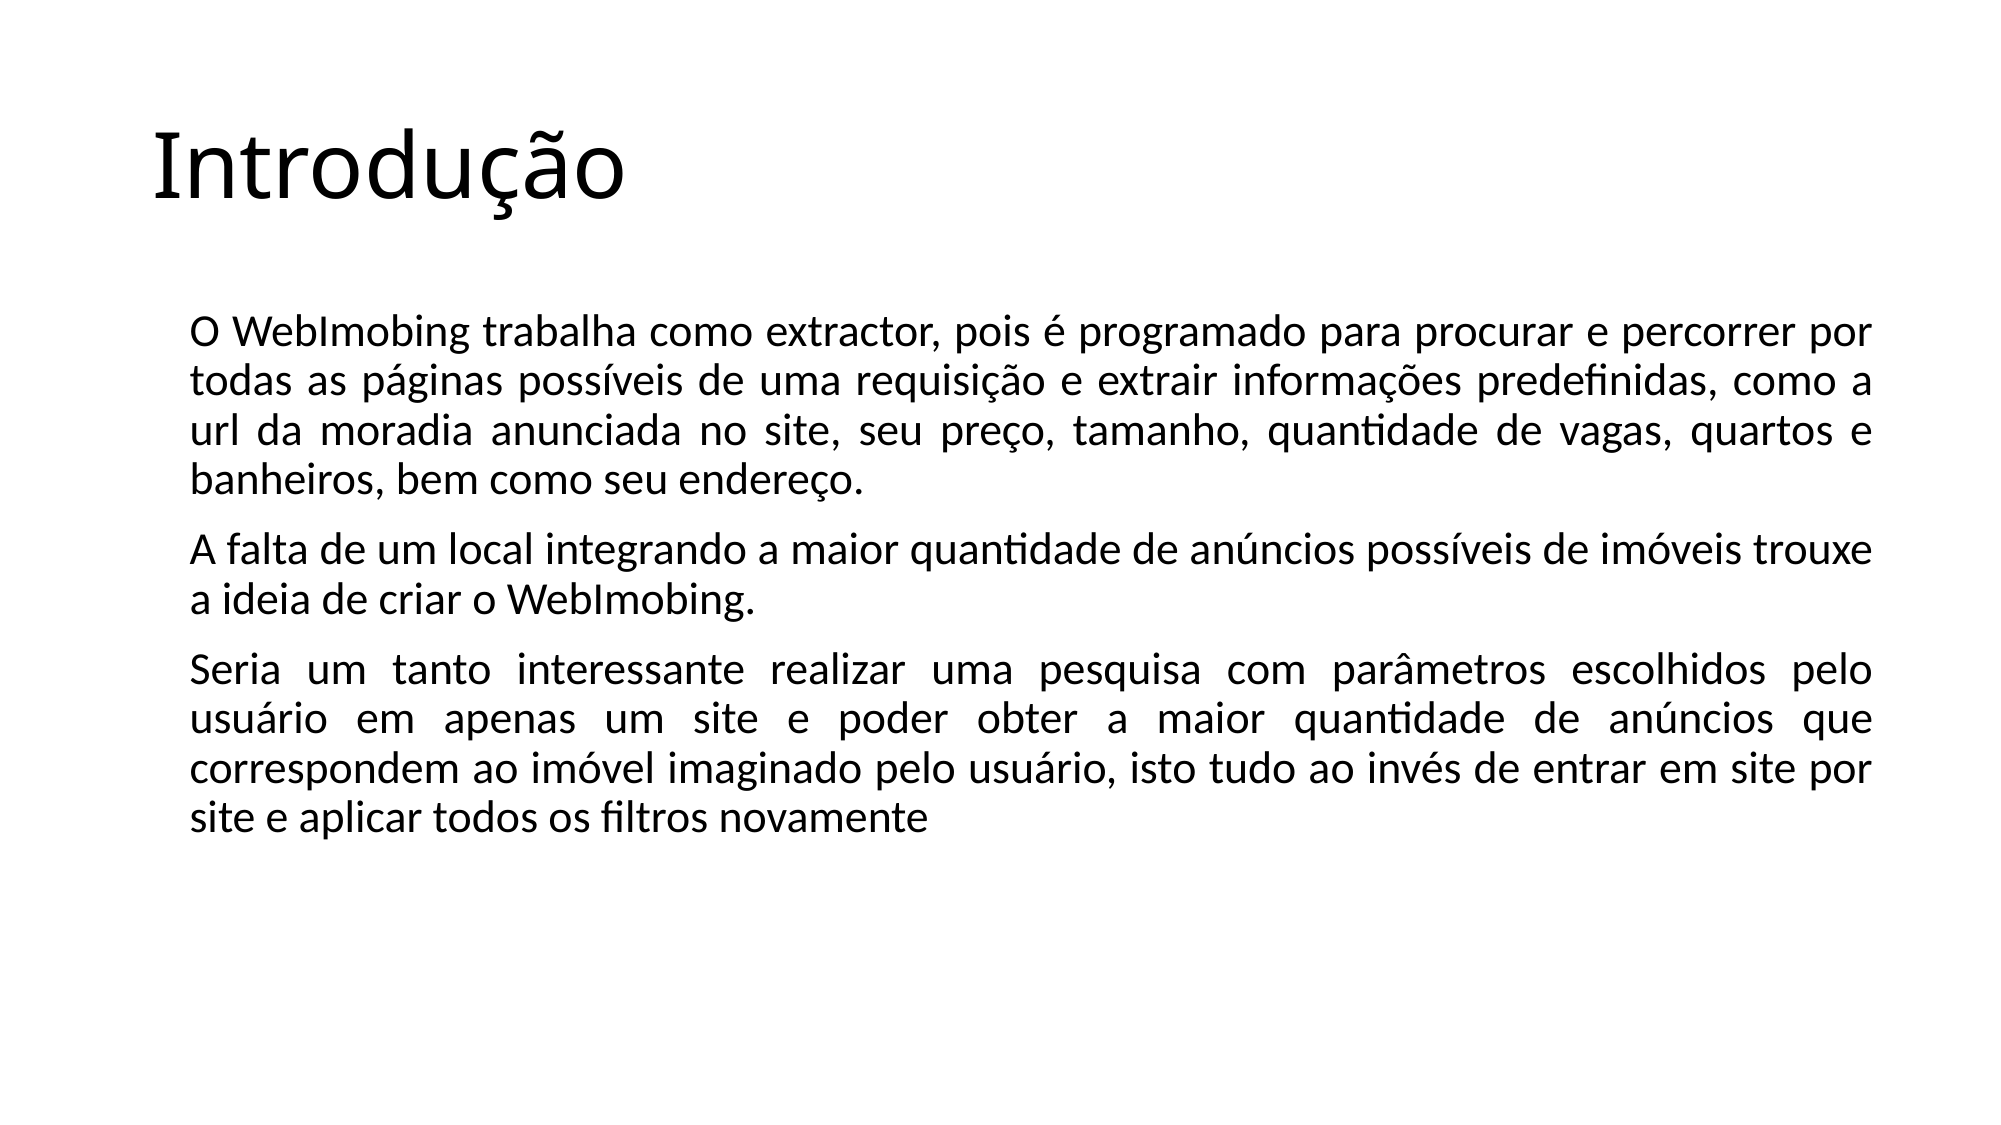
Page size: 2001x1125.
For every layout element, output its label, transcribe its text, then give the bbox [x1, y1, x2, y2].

text_box Introdução [137, 59, 1863, 278]
text_box O WebImobing trabalha como extractor, pois é programado para procurar e percorrer por todas as páginas possíveis de uma requisição e extrair informações predefinidas, como a url da moradia anunciada no site, seu preço, tamanho, quantidade de vagas, quartos e banheiros, bem como seu endereço. A falta de um local integrando a maior quantidade de anúncios possíveis de imóveis trouxe a ideia de criar o WebImobing. Seria um tanto interessante realizar uma pesquisa com parâmetros escolhidos pelo usuário em apenas um site e poder obter a maior quantidade de anúncios que correspondem ao imóvel imaginado pelo usuário, isto tudo ao invés de entrar em site por site e aplicar todos os filtros novamente [137, 299, 1890, 1014]
